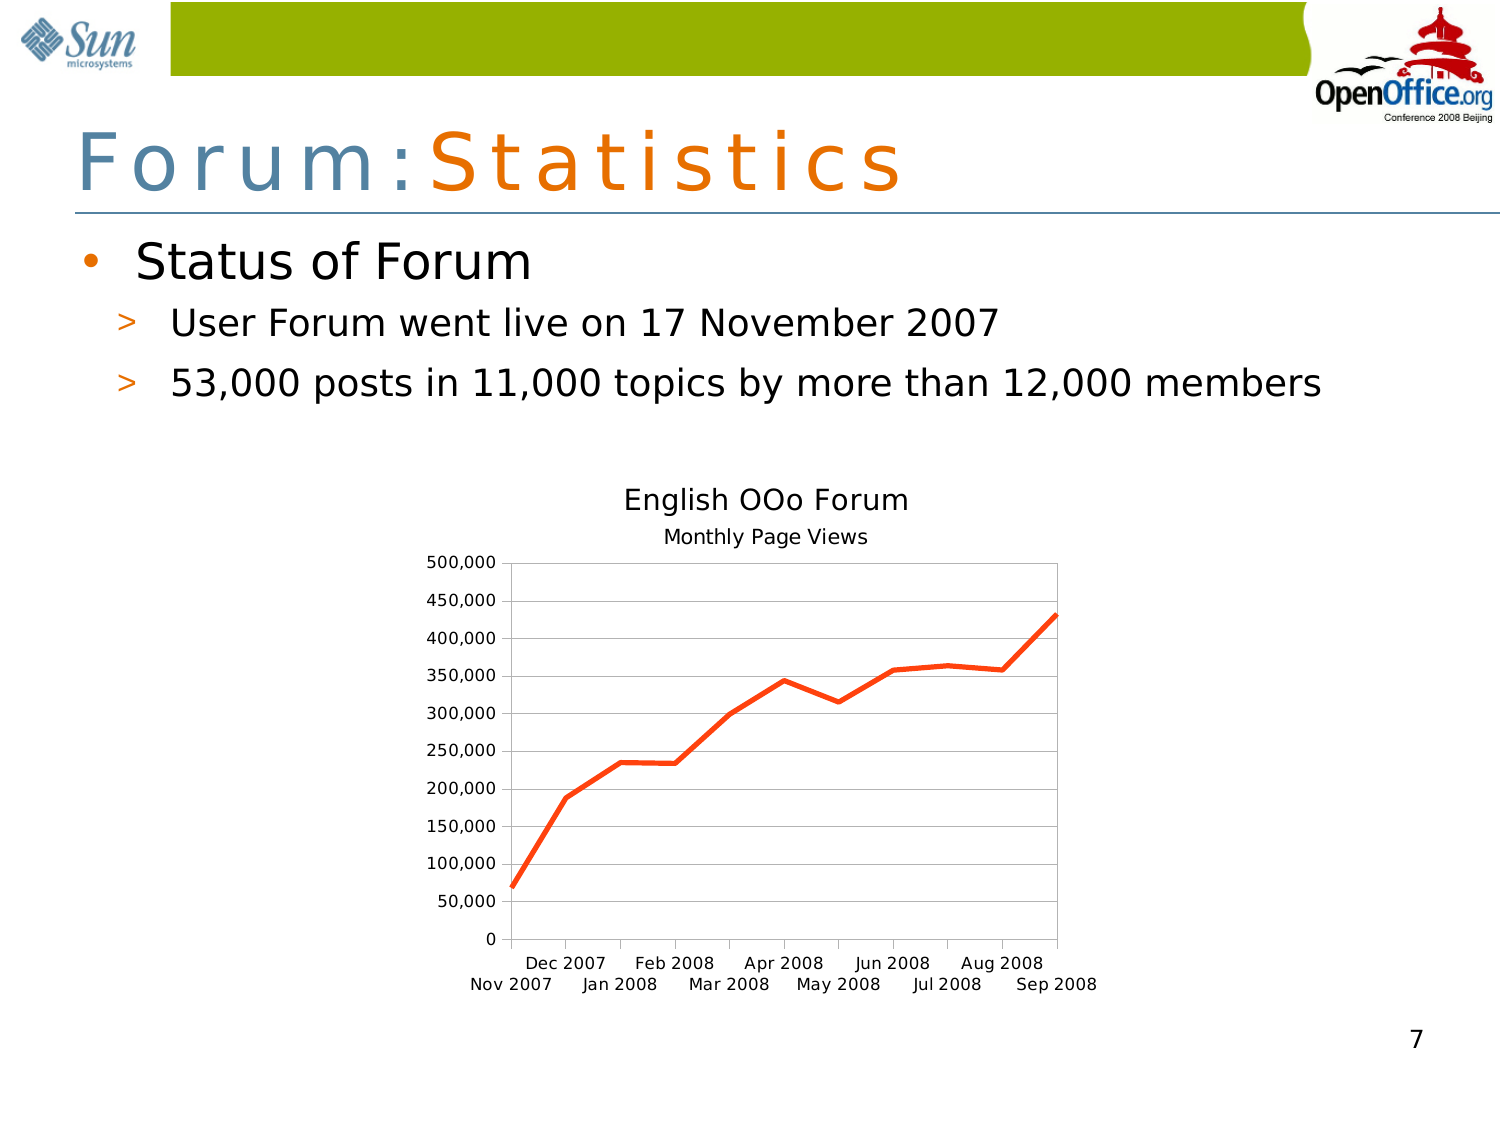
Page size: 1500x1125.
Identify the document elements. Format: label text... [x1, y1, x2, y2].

title Forum:Statistics [75, 116, 1437, 210]
picture [156, 2, 1500, 124]
chart [412, 462, 1112, 1006]
list Status of Forum User Forum went live on 17 November 2007 53,000 posts in 11,000 topics by more than 12,000 members [64, 239, 1419, 1062]
